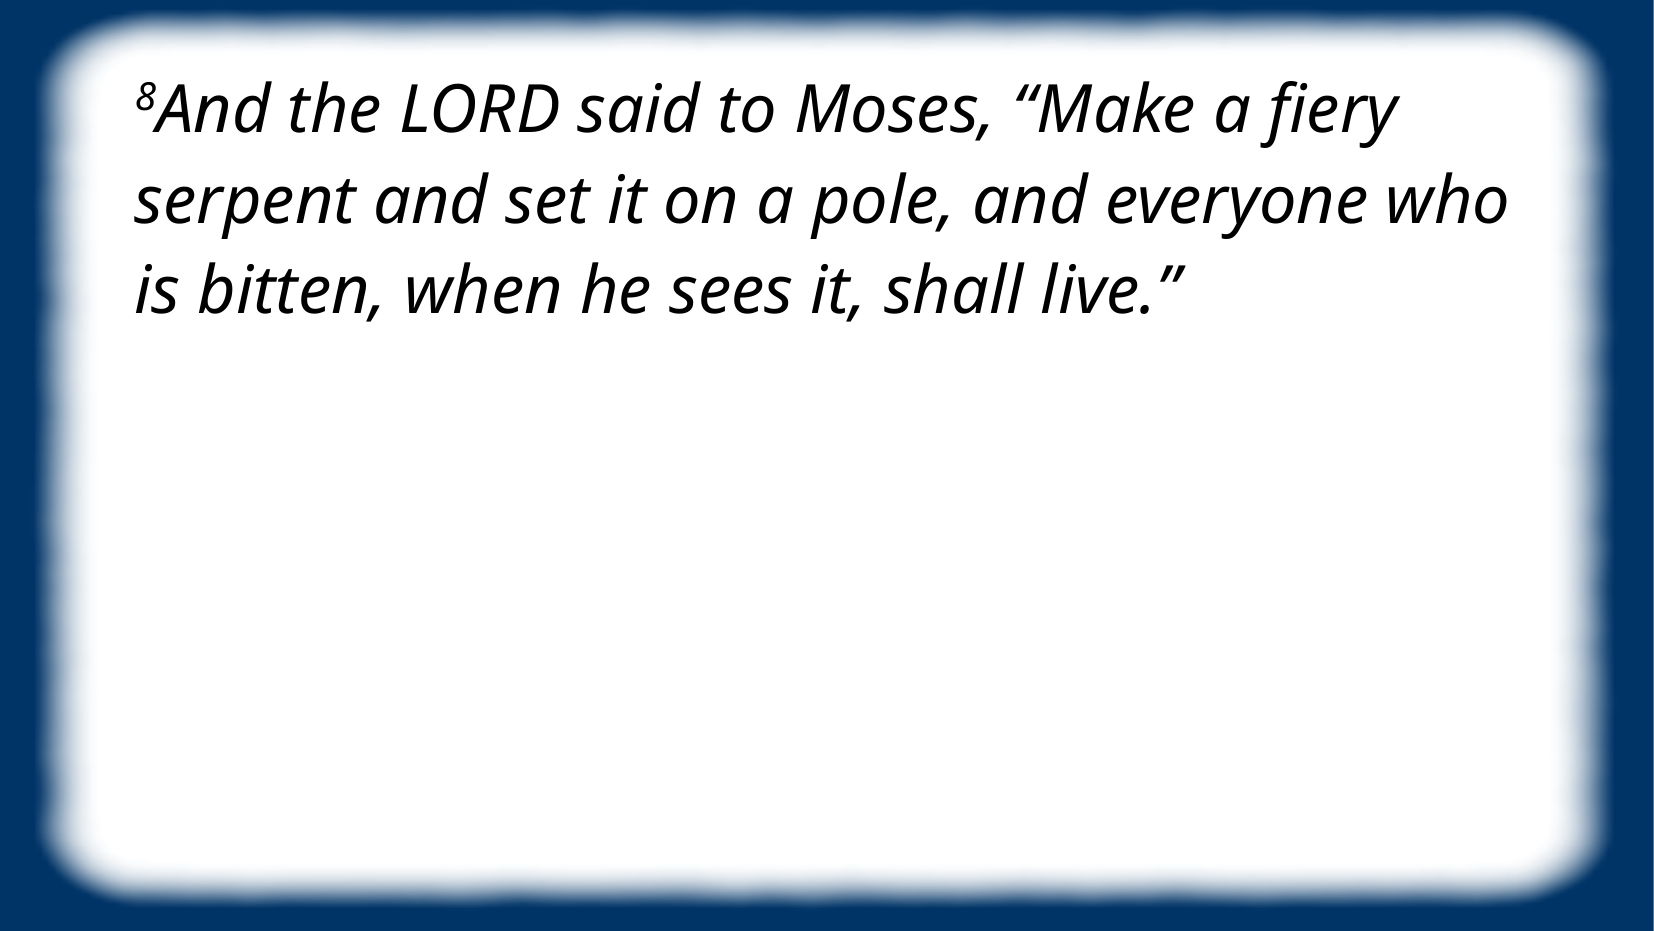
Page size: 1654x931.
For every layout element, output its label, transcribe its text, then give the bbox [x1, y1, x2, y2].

picture [0, 0, 1654, 931]
text_box 8And the LORD said to Moses, “Make a fiery serpent and set it on a pole, and everyone who is bitten, when he sees it, shall live.” [120, 53, 1546, 376]
